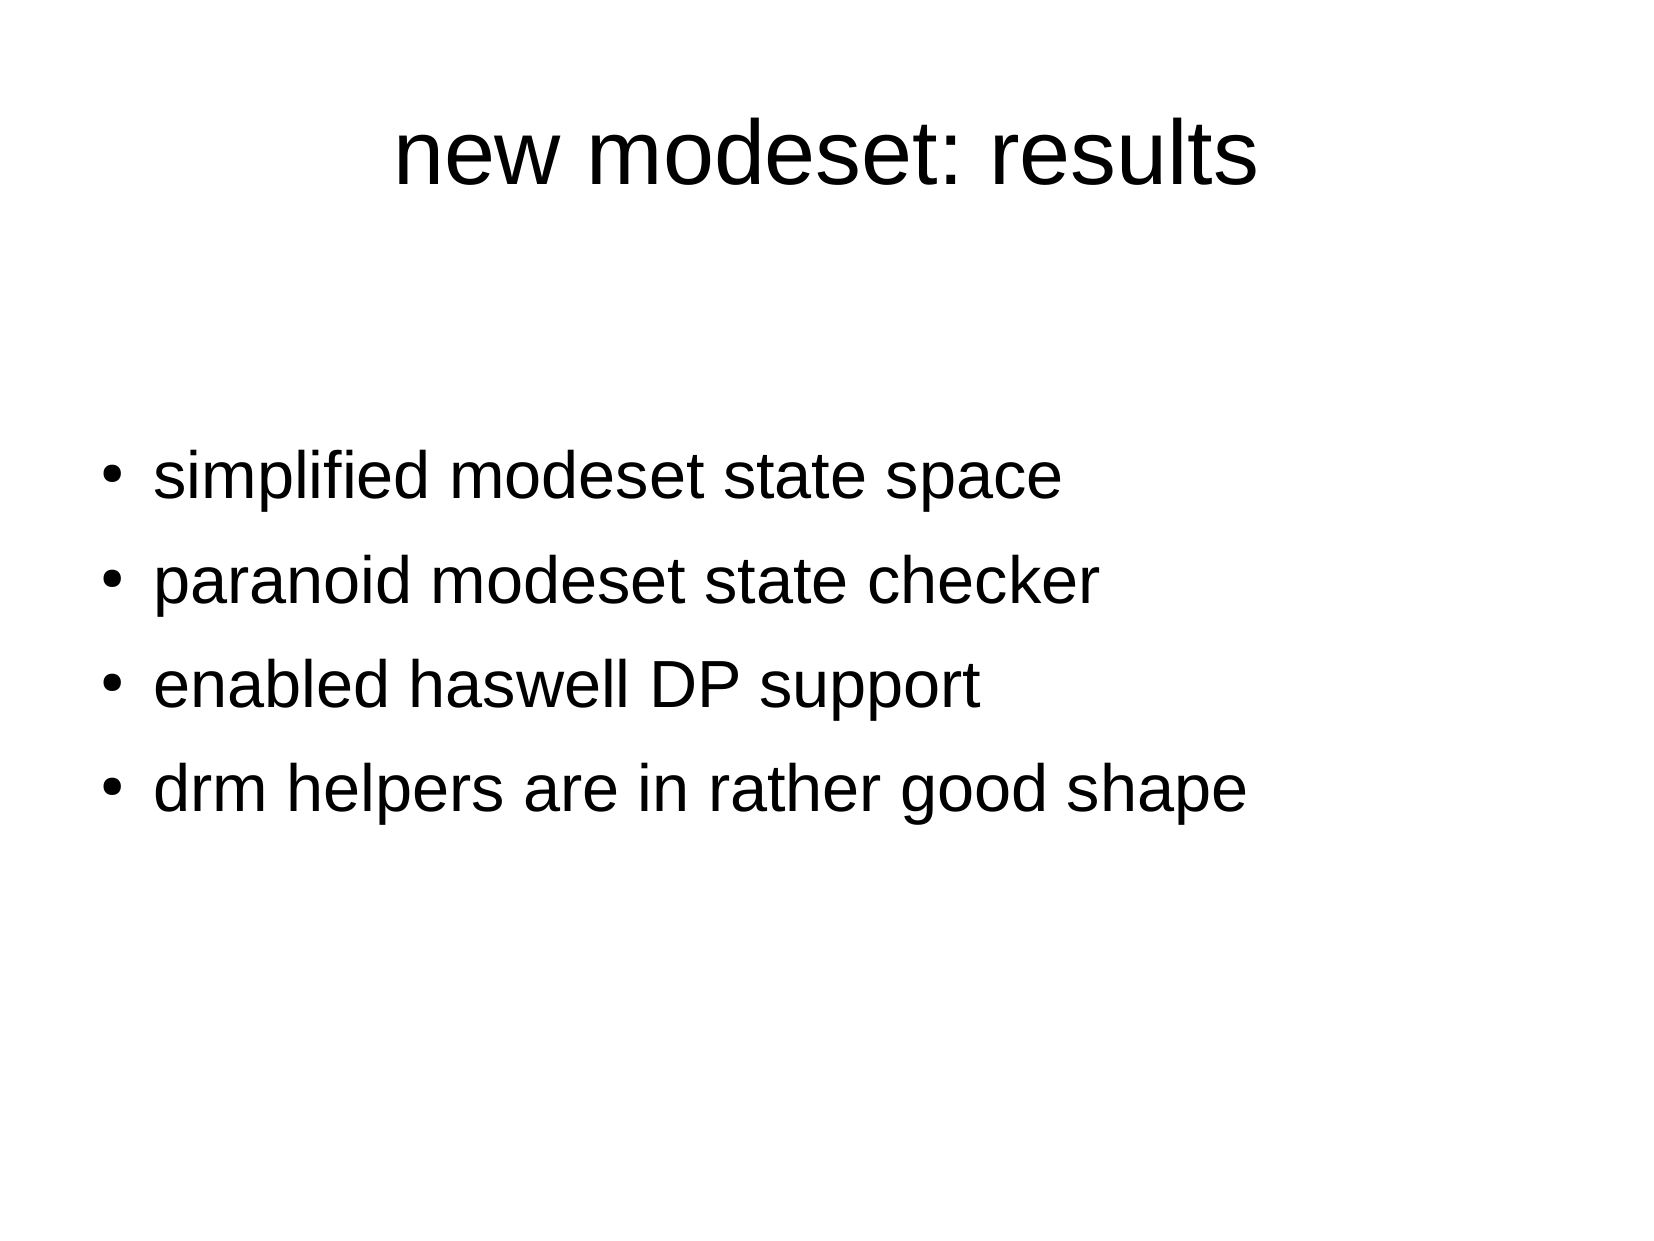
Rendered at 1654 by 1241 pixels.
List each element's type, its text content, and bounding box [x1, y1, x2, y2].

title new modeset: results [82, 49, 1571, 257]
list simplified modeset state space paranoid modeset state checker enabled haswell DP support drm helpers are in rather good shape [82, 438, 1571, 981]
